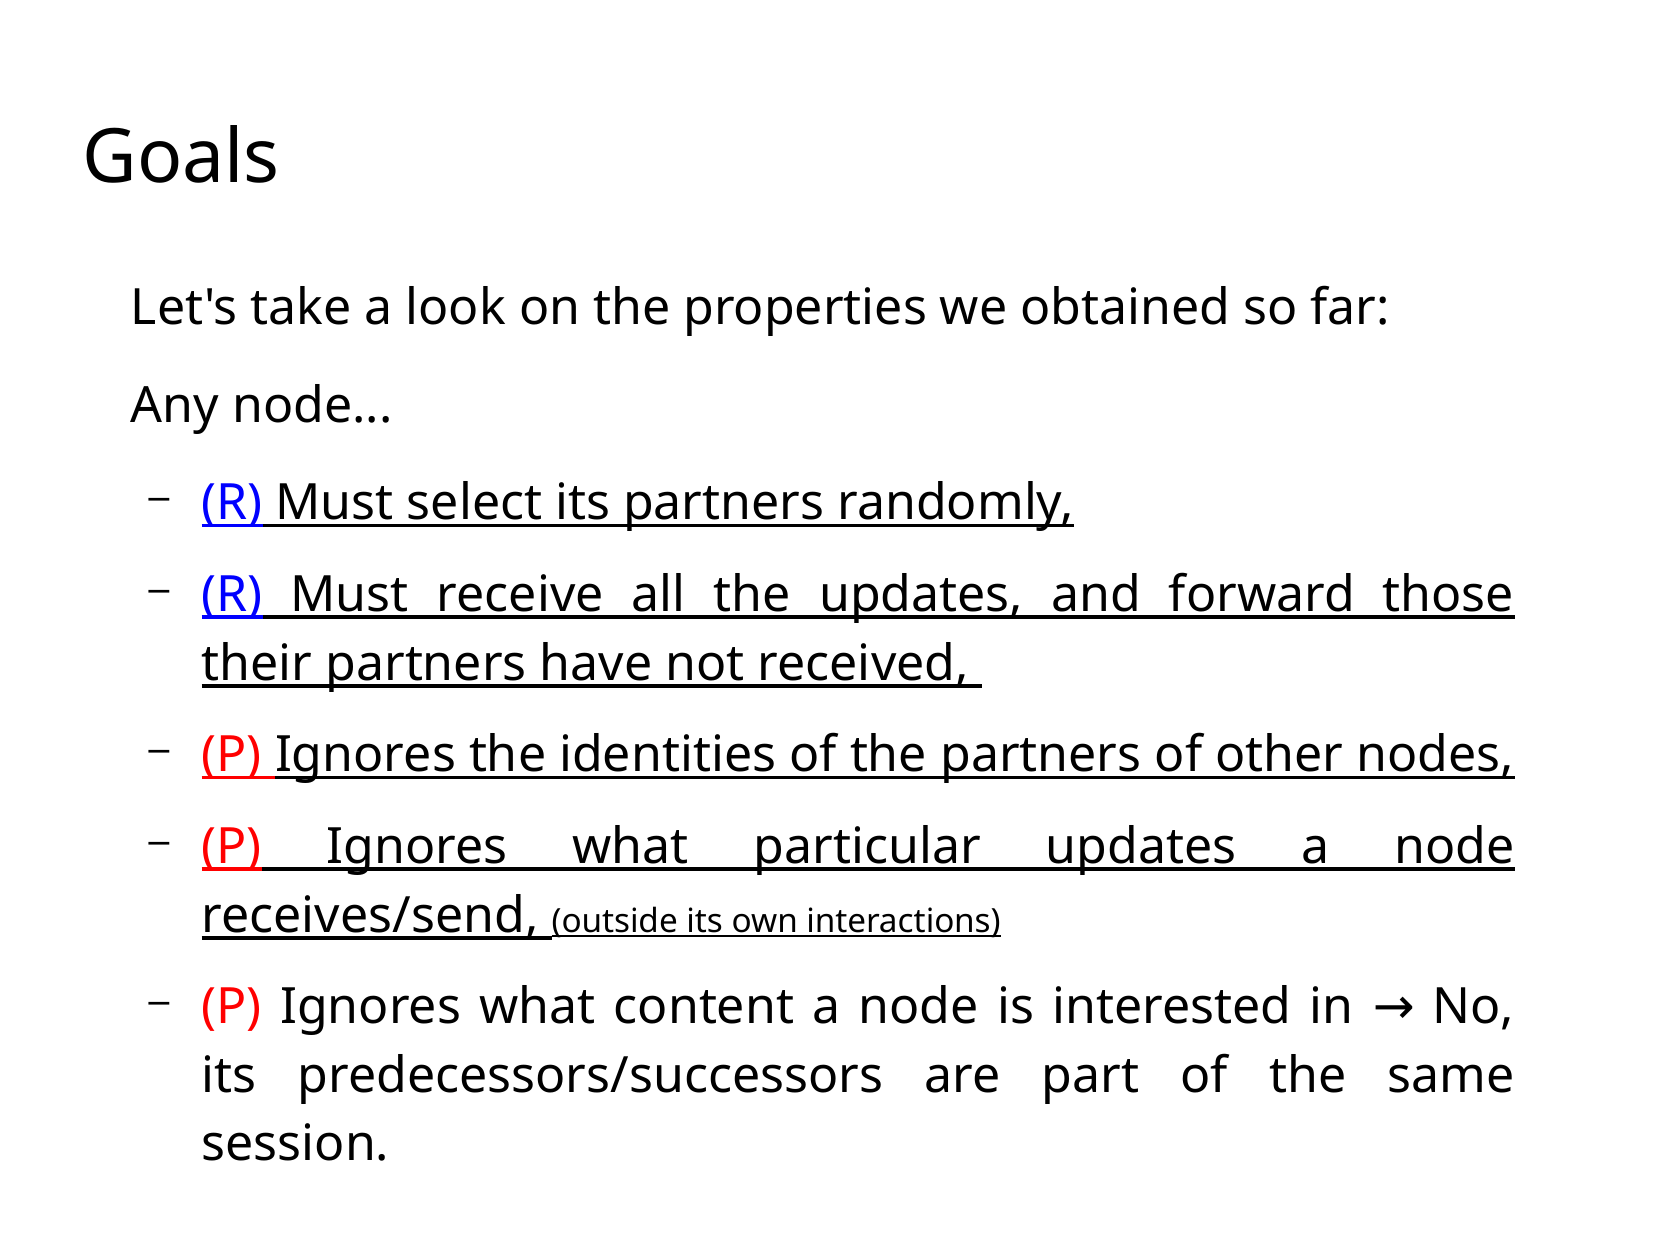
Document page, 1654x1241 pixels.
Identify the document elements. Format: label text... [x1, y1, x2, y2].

title Goals [82, 49, 1571, 257]
list Let's take a look on the properties we obtained so far: Any node... (R) Must select its partners randomly, (R) Must receive all the updates, and forward those their partners have not received, (P) Ignores the identities of the partners of other nodes, (P) Ignores what particular updates a node receives/send, (outside its own interactions) (P) Ignores what content a node is interested in → No, its predecessors/successors are part of the same session. [59, 270, 1516, 1176]
